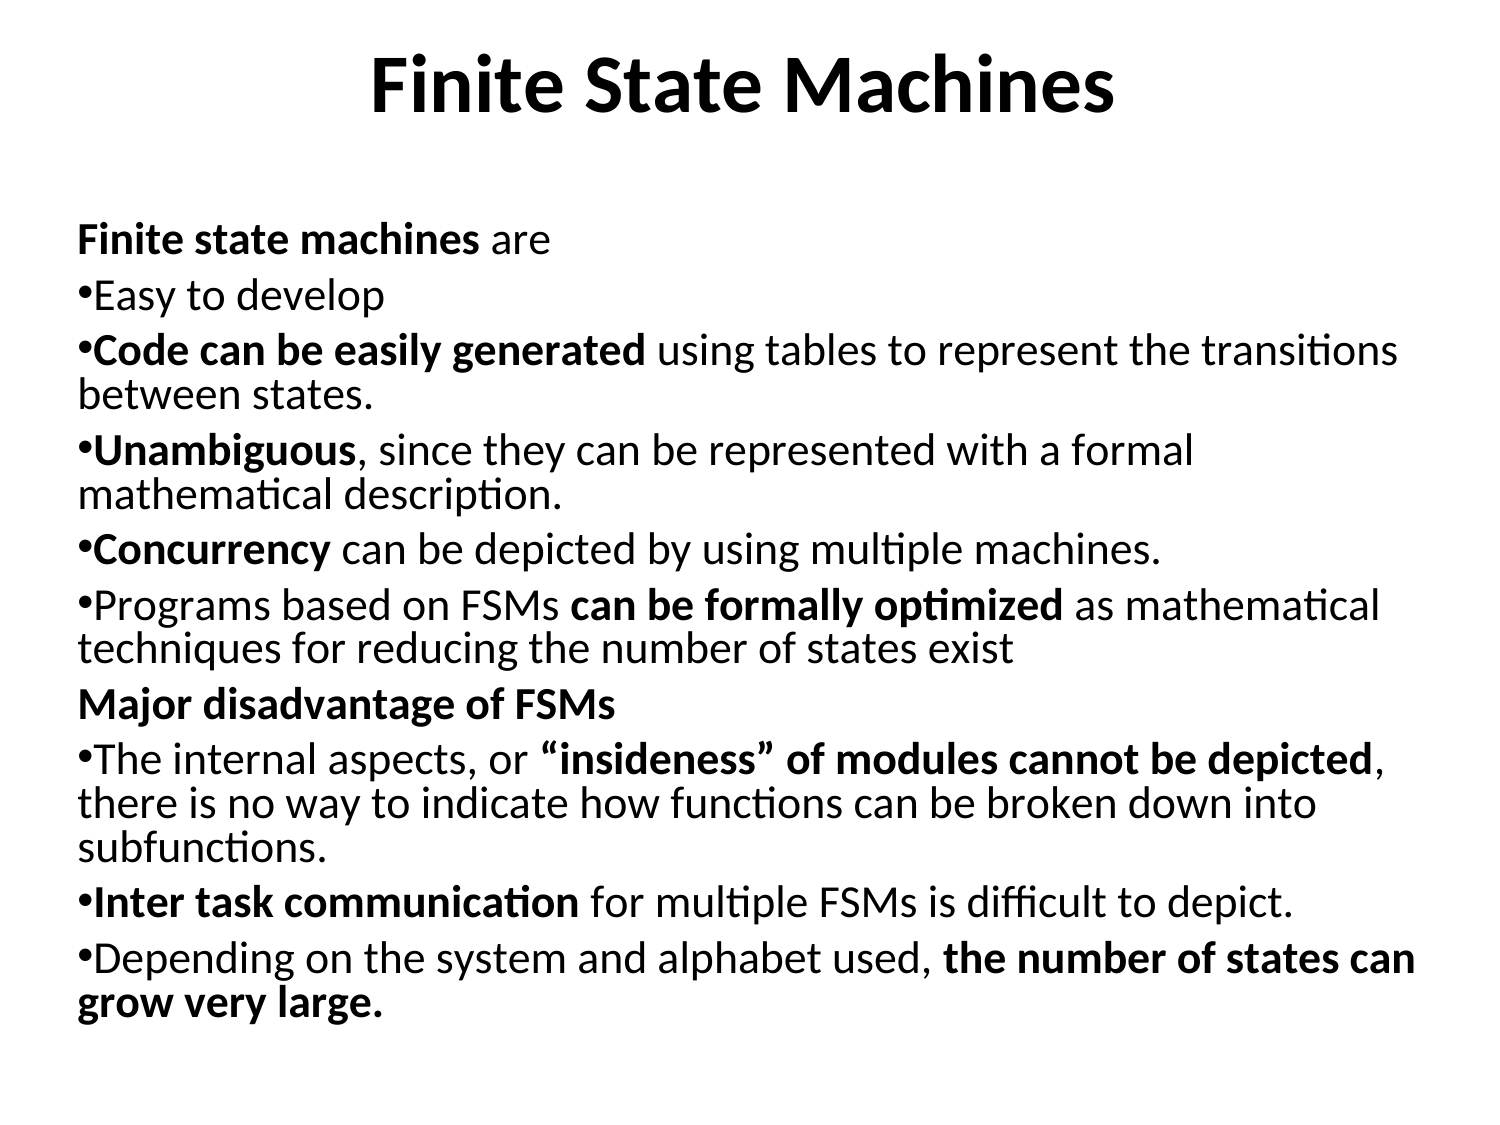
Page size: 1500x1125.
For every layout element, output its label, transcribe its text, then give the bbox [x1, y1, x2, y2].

subtitle Finite state machines are Easy to develop Code can be easily generated using tables to represent the transitions between states. Unambiguous, since they can be represented with a formal mathematical description. Concurrency can be depicted by using multiple machines. Programs based on FSMs can be formally optimized as mathematical techniques for reducing the number of states exist Major disadvantage of FSMs The internal aspects, or “insideness” of modules cannot be depicted, there is no way to indicate how functions can be broken down into subfunctions. Inter task communication for multiple FSMs is difficult to depict. Depending on the system and alphabet used, the number of states can grow very large. [62, 212, 1438, 1100]
title Finite State Machines [0, 21, 1488, 238]
